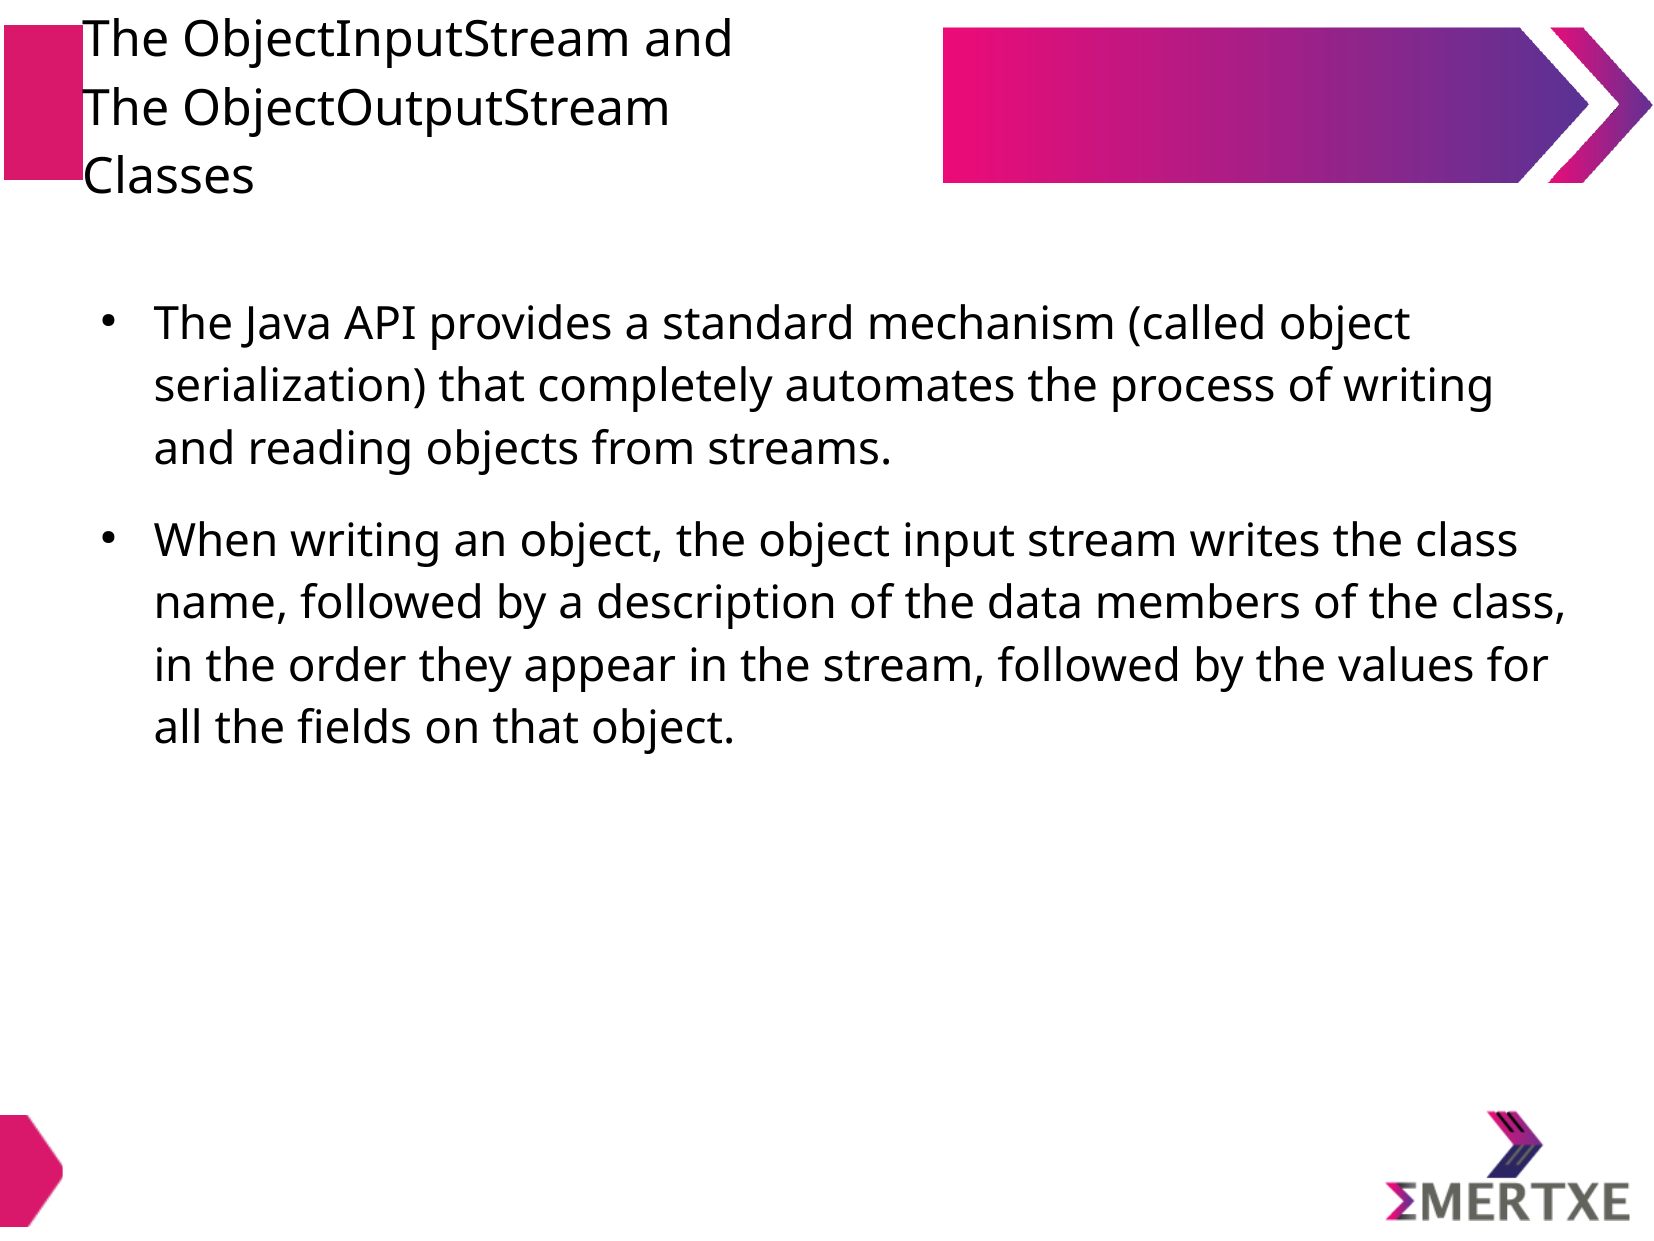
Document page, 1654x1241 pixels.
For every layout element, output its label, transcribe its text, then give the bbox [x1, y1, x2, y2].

picture [1385, 1107, 1631, 1221]
title The ObjectInputStream and The ObjectOutputStream Classes [82, 2, 1571, 210]
list The Java API provides a standard mechanism (called object serialization) that completely automates the process of writing and reading objects from streams. When writing an object, the object input stream writes the class name, followed by a description of the data members of the class, in the order they appear in the stream, followed by the values for all the fields on that object. [82, 290, 1571, 1010]
picture [1571, 27, 1653, 183]
